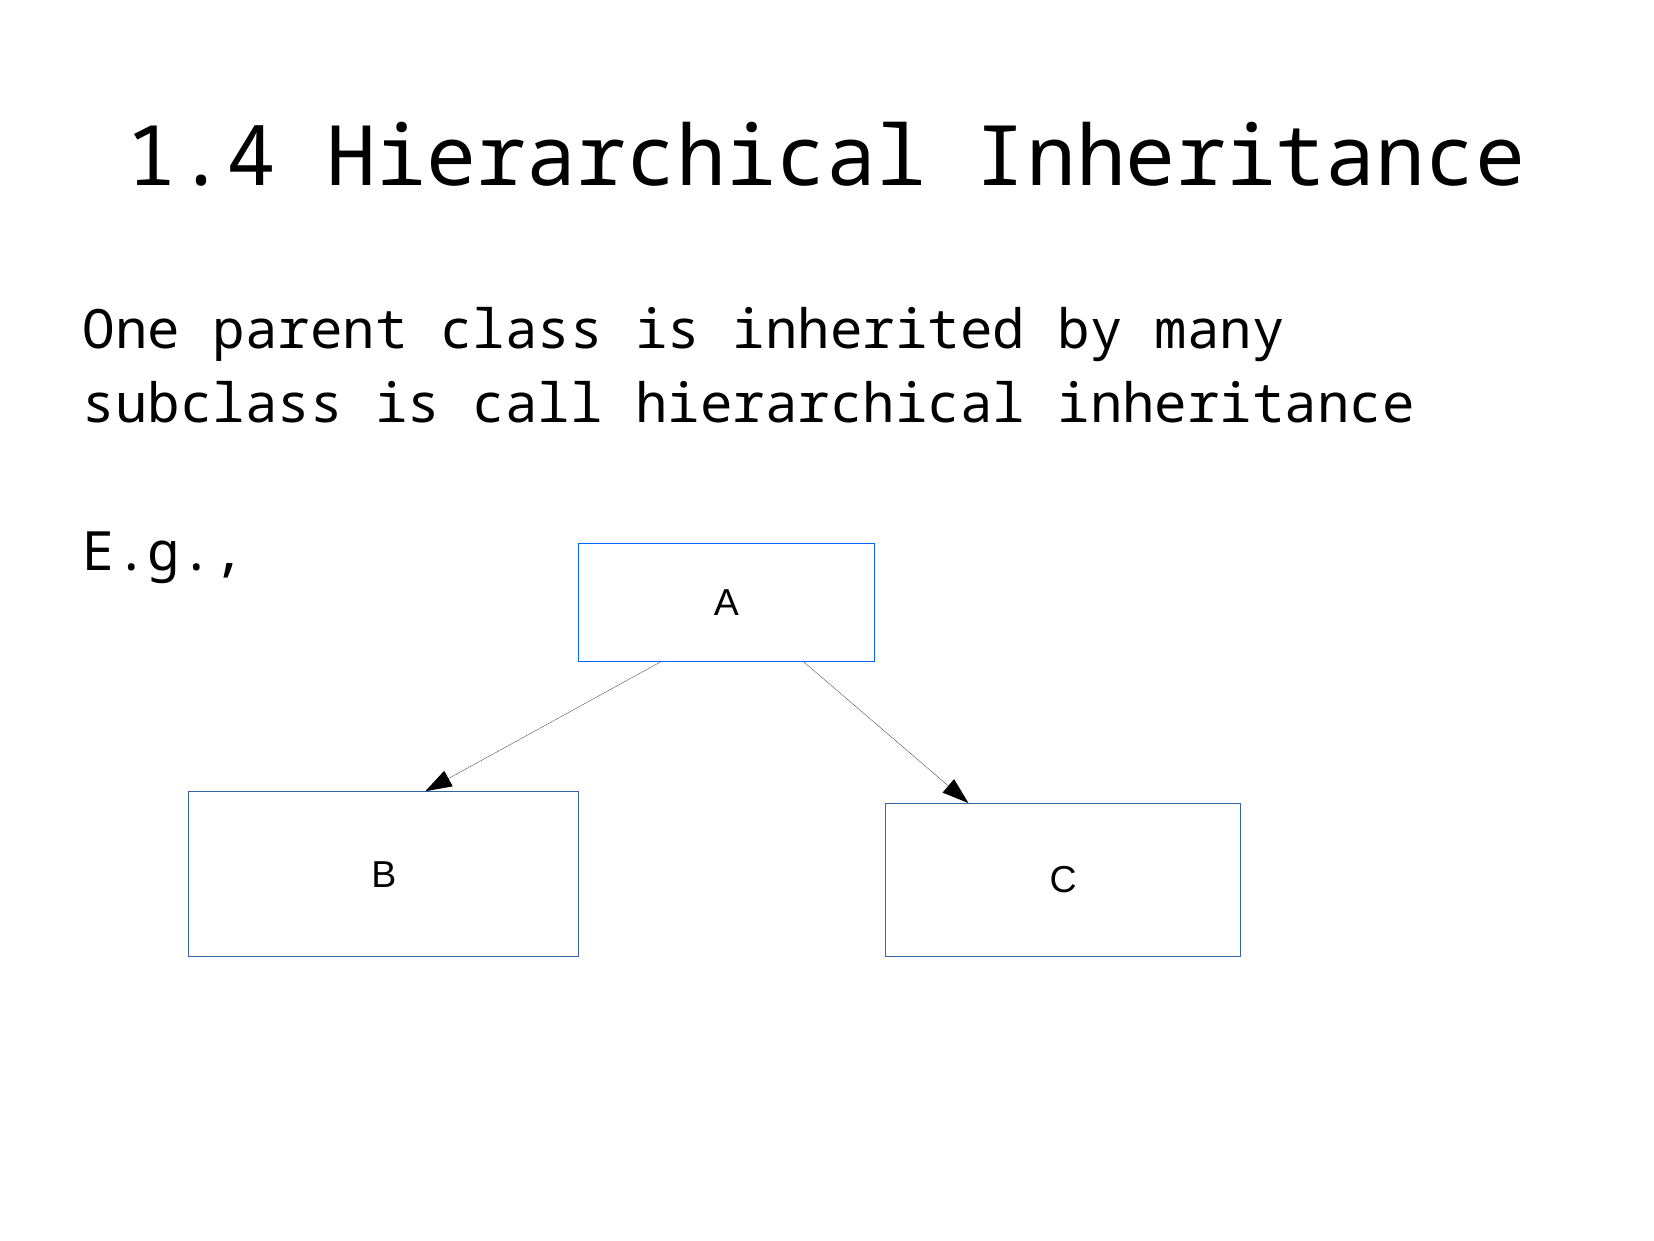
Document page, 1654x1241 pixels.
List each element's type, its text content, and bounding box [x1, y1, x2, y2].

text_box C [885, 803, 1241, 957]
text_box B [188, 791, 579, 957]
subtitle One parent class is inherited by many subclass is call hierarchical inheritance E.g., [82, 290, 1571, 1010]
title 1.4 Hierarchical Inheritance [82, 49, 1571, 257]
text_box A [578, 543, 875, 662]
